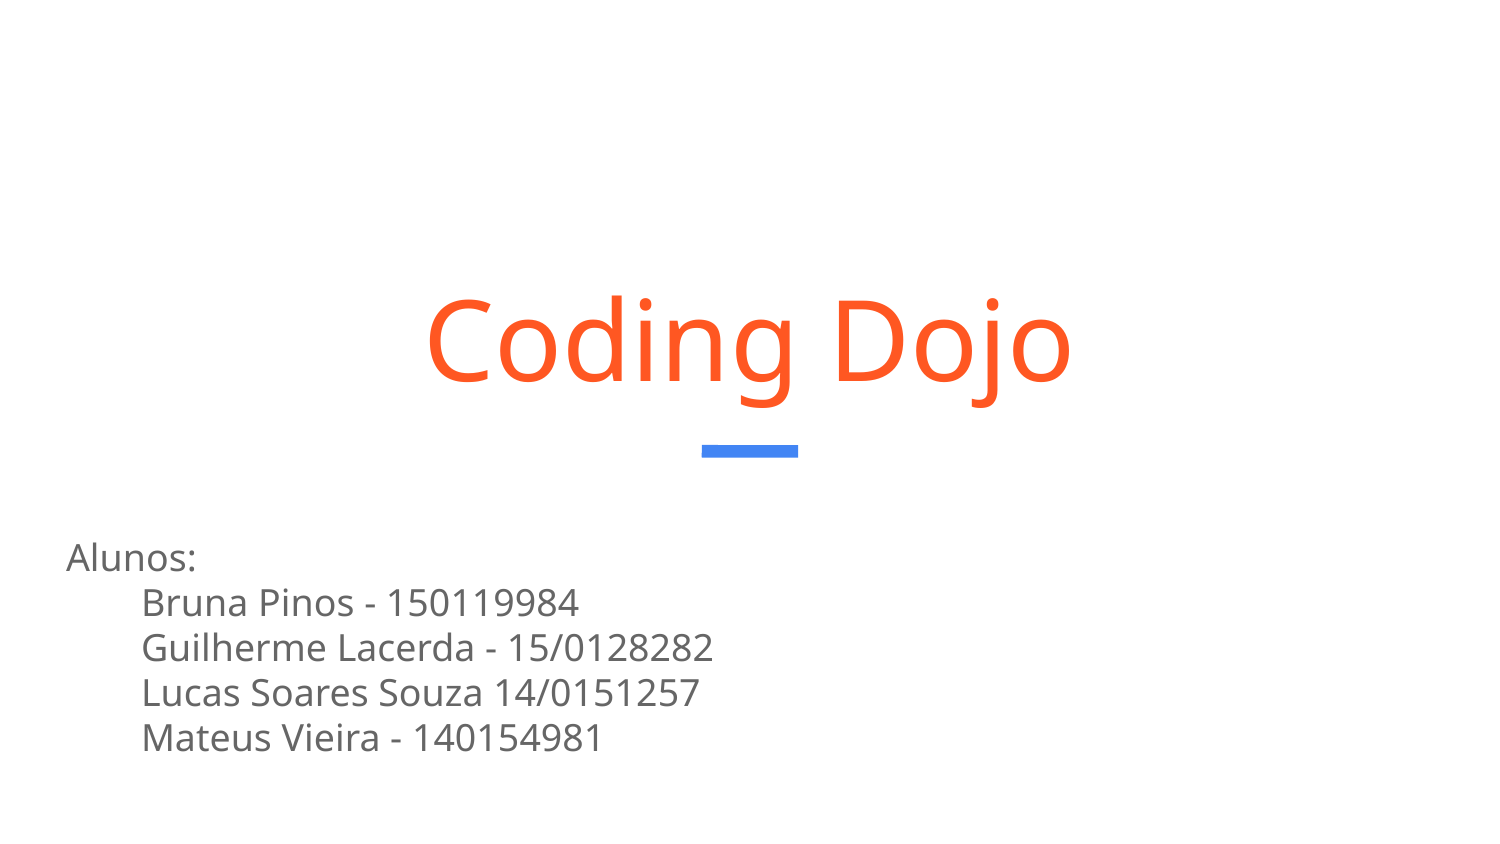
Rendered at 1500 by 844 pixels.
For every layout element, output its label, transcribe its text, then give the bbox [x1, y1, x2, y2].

subtitle Alunos: Bruna Pinos - 150119984 Guilherme Lacerda - 15/0128282 Lucas Soares Souza 14/0151257 Mateus Vieira - 140154981 [51, 519, 1449, 772]
title Coding Dojo [51, 97, 1449, 419]
